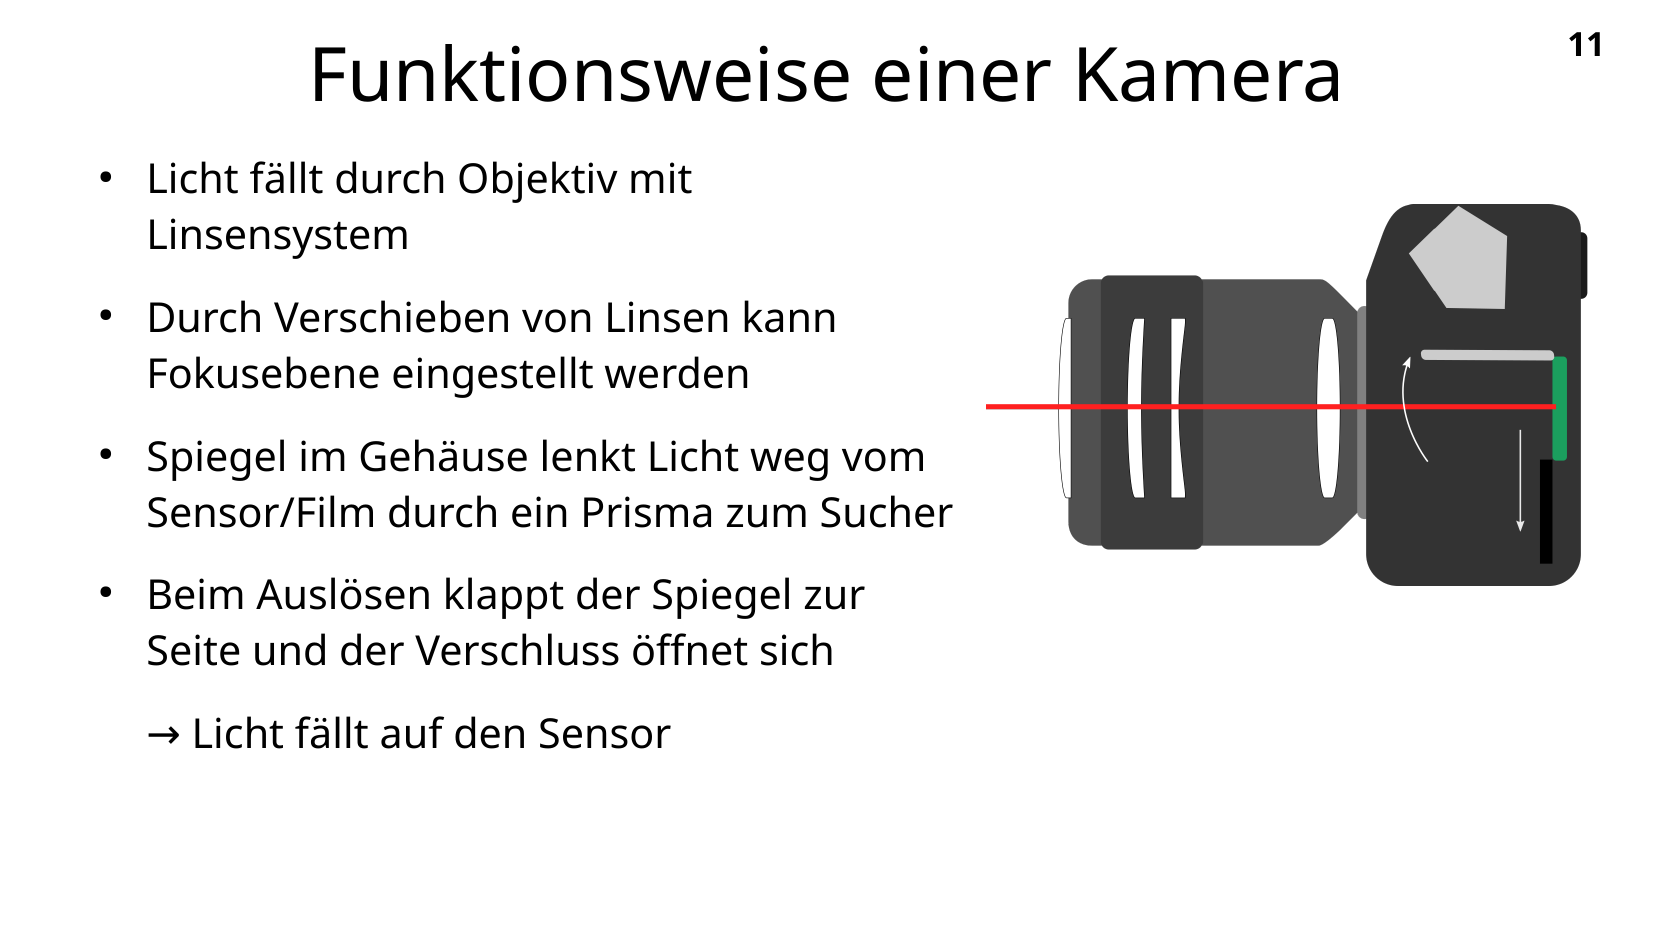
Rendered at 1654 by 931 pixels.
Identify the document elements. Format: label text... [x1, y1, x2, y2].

title Funktionsweise einer Kamera [82, 13, 1571, 132]
picture [971, 204, 1654, 586]
list Licht fällt durch Objektiv mit Linsensystem Durch Verschieben von Linsen kann Fokusebene eingestellt werden Spiegel im Gehäuse lenkt Licht weg vom Sensor/Film durch ein Prisma zum Sucher Beim Auslösen klappt der Spiegel zur Seite und der Verschluss öffnet sich → Licht fällt auf den Sensor [82, 150, 961, 811]
